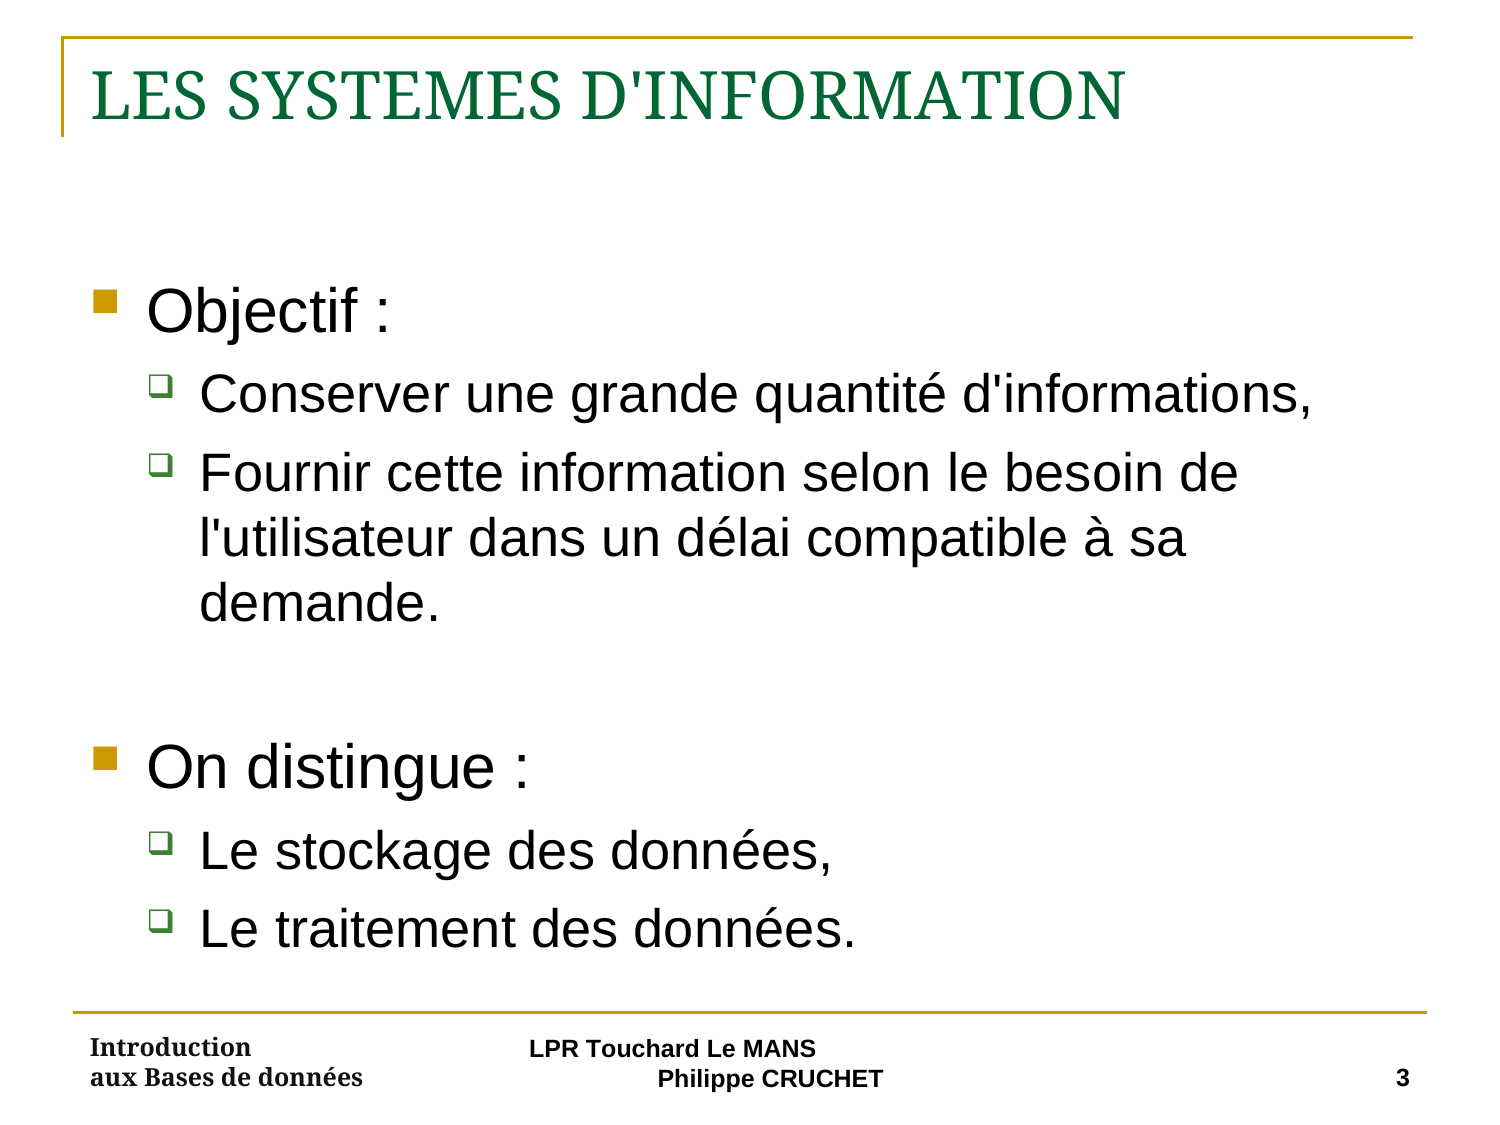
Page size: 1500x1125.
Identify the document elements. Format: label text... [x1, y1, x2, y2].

text_box <numéro> [1074, 1024, 1426, 1100]
text_box LPR Touchard Le MANS Philippe CRUCHET [512, 1025, 988, 1101]
title LES SYSTEMES D'INFORMATION [75, 45, 1426, 166]
list Objectif : Conserver une grande quantité d'informations, Fournir cette information selon le besoin de l'utilisateur dans un délai compatible à sa demande. On distingue : Le stockage des données, Le traitement des données. [75, 262, 1426, 1006]
